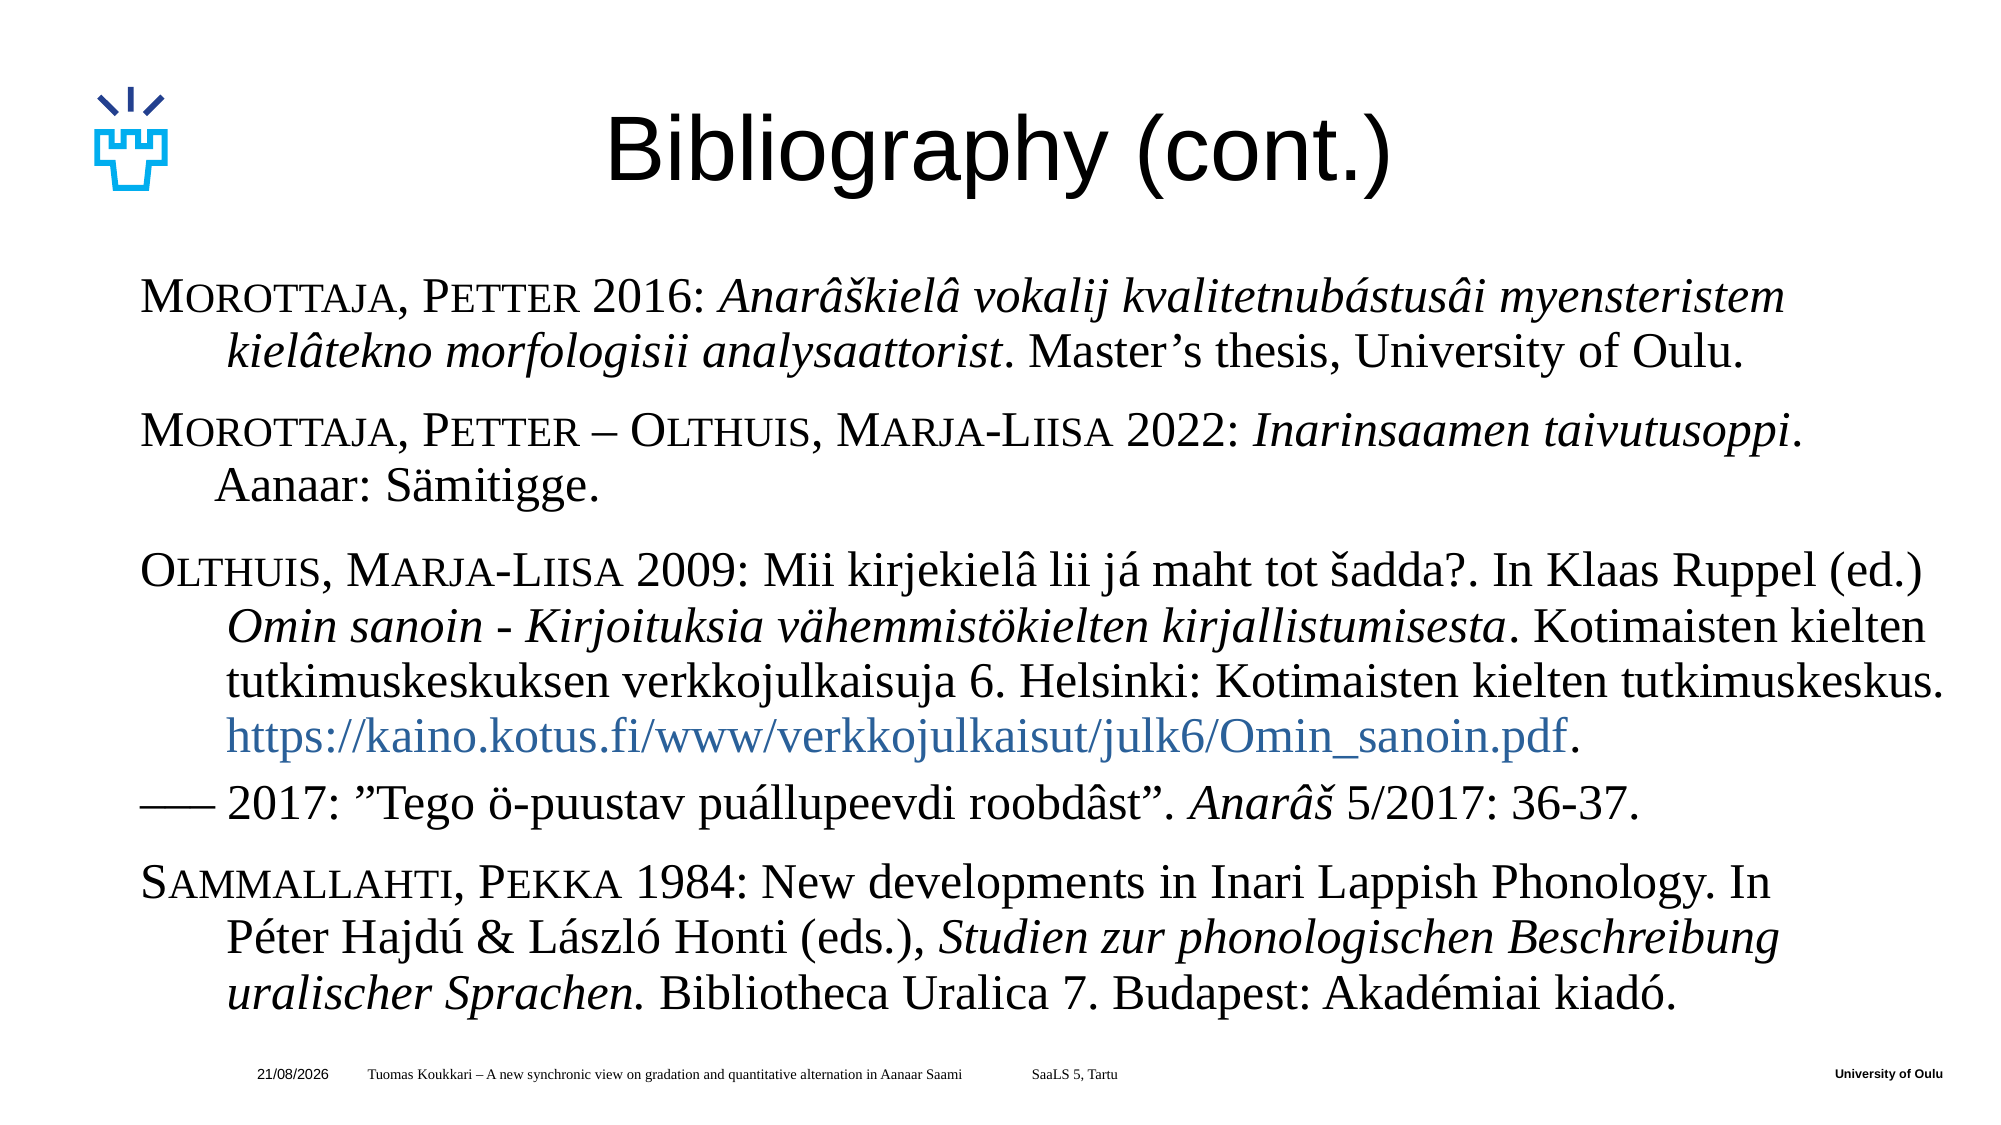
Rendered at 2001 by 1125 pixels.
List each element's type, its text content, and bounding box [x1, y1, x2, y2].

title Bibliography (cont.) [539, 47, 1461, 251]
list MOROTTAJA, PETTER 2016: Anarâškielâ vokalij kvalitetnubástusâi myensteristem kielâtekno morfologisii analysaattorist. Master’s thesis, University of Oulu. MOROTTAJA, PETTER – OLTHUIS, MARJA-LIISA 2022: Inarinsaamen taivutusoppi. Aanaar: Sämitigge. OLTHUIS, MARJA-LIISA 2009: Mii kirjekielâ lii já maht tot šadda?. In Klaas Ruppel (ed.) Omin sanoin - Kirjoituksia vähemmistökielten kirjallistumisesta. Kotimaisten kielten tutkimuskeskuksen verkkojulkaisuja 6. Helsinki: Kotimaisten kielten tutkimuskeskus. https://kaino.kotus.fi/www/verkkojulkaisut/julk6/Omin_sanoin.pdf. ––– 2017: ”Tego ö-puustav puállupeevdi roobdâst”. Anarâš 5/2017: 36-37. SAMMALLAHTI, PEKKA 1984: New developments in Inari Lappish Phonology. In Péter Hajdú & László Honti (eds.), Studien zur phonologischen Beschreibung uralischer Sprachen. Bibliotheca Uralica 7. Budapest: Akadémiai kiadó. [69, 267, 1979, 1123]
